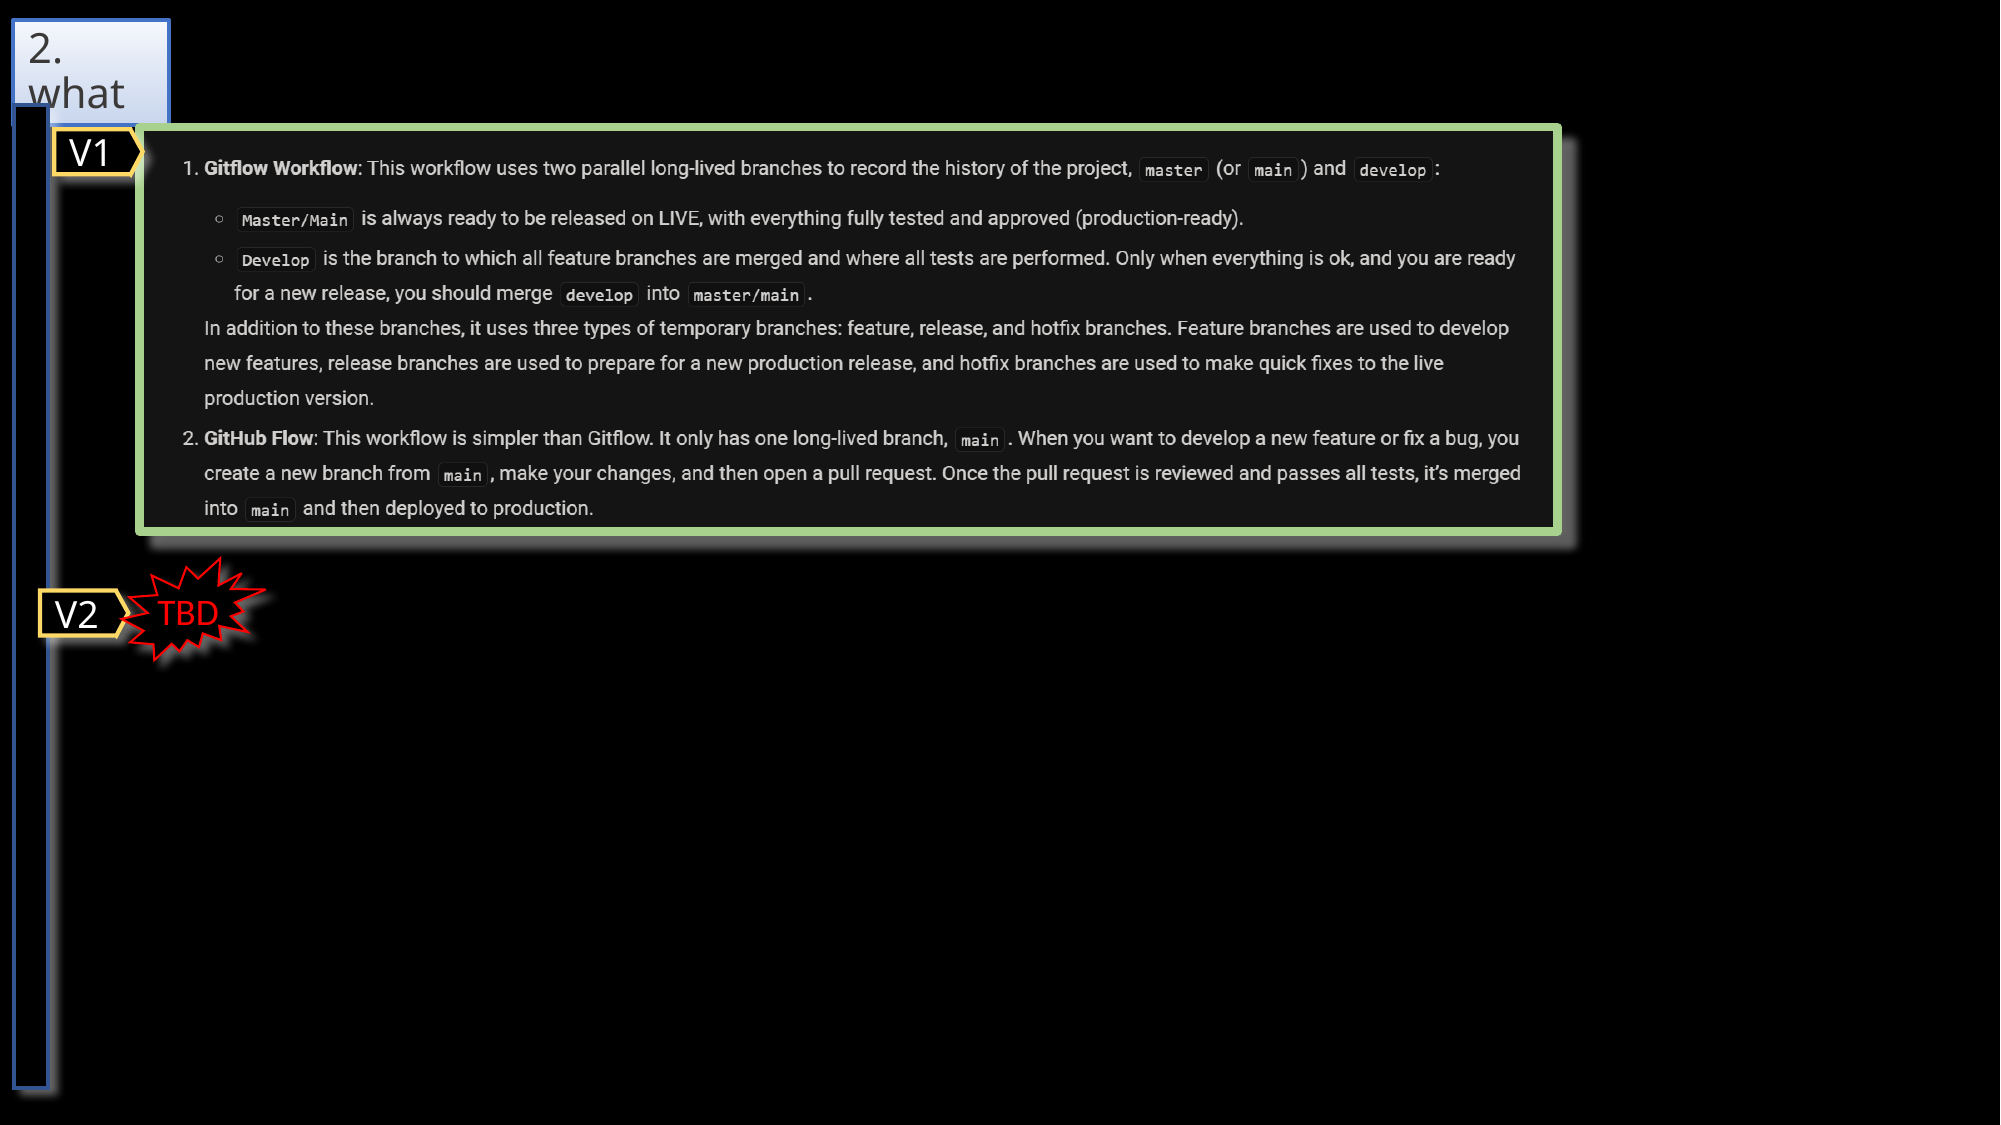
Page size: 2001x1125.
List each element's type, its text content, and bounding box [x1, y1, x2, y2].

picture [143, 131, 1554, 528]
text_box V2 [39, 590, 129, 636]
text_box [14, 105, 49, 1088]
text_box V1 [54, 129, 143, 175]
title 2. what [13, 20, 169, 81]
text_box TBD [121, 558, 266, 661]
